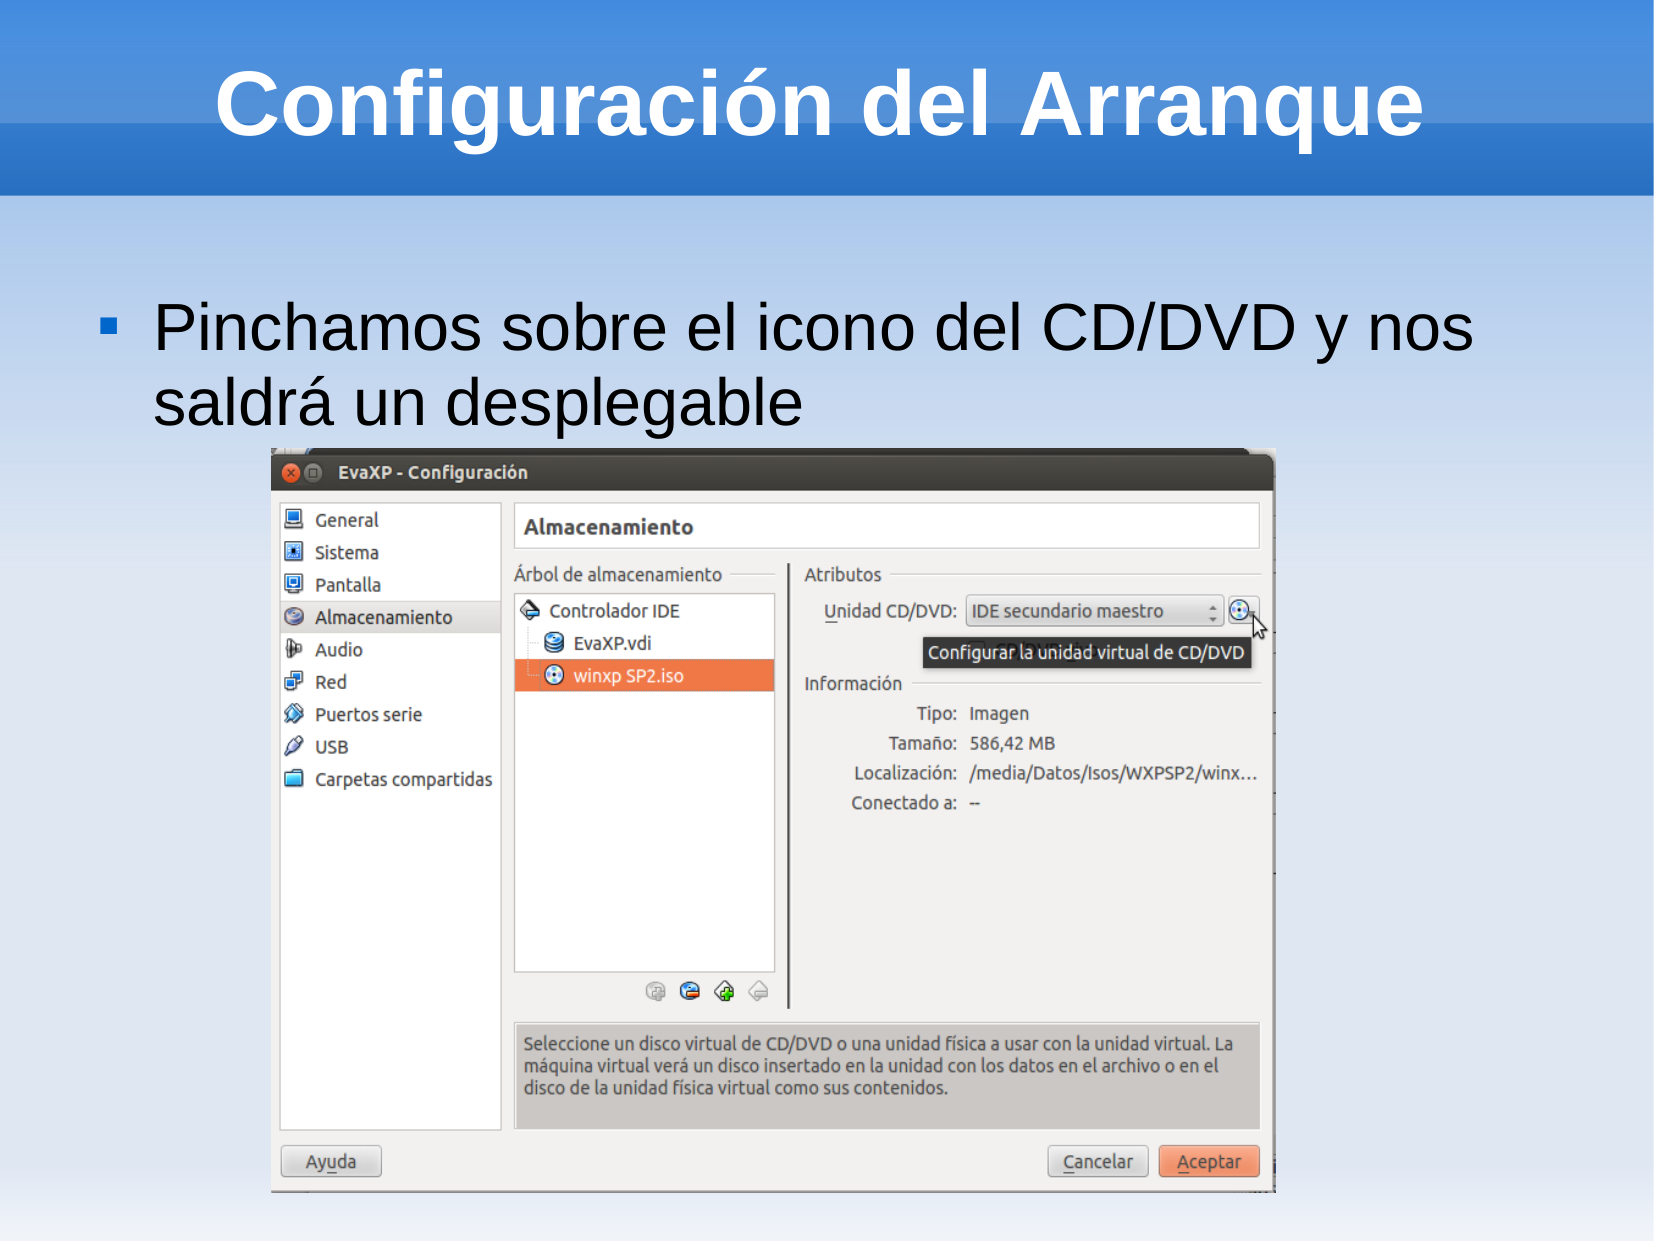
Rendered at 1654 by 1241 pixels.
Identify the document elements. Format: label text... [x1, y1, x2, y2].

title Configuración del Arranque [76, 0, 1565, 208]
picture [0, 0, 1654, 1241]
list Pinchamos sobre el icono del CD/DVD y nos saldrá un desplegable [82, 290, 1571, 1109]
